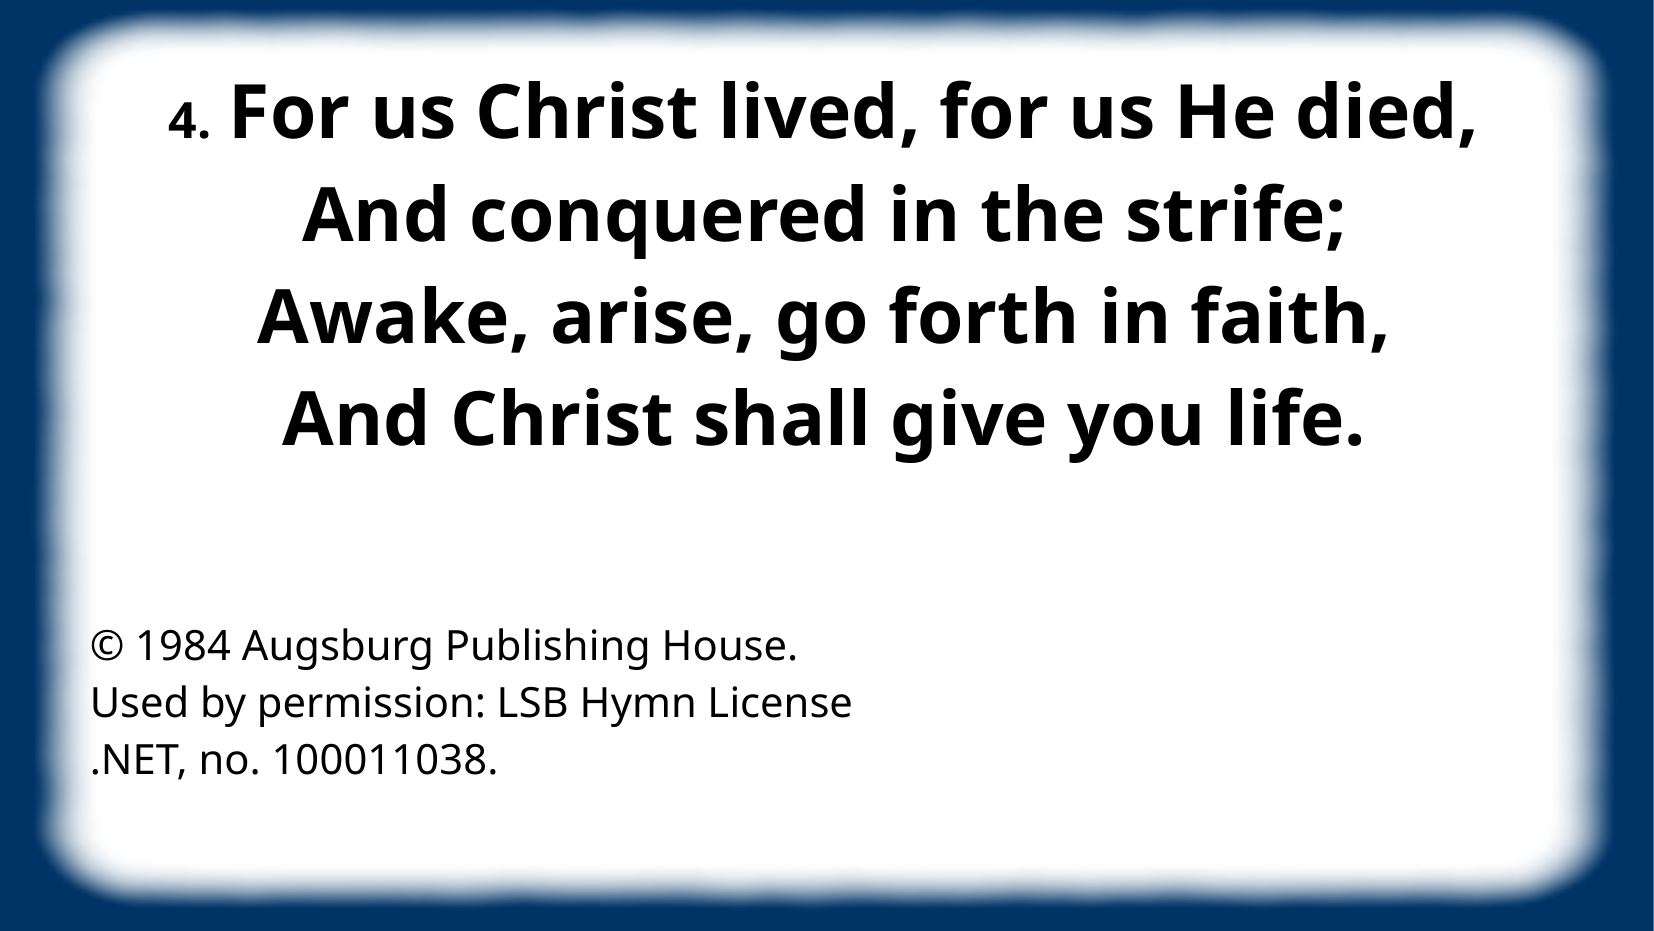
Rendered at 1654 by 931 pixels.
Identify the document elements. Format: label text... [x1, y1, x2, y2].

picture [0, 0, 1654, 931]
text_box 4. For us Christ lived, for us He died, And conquered in the strife; Awake, arise, go forth in faith, And Christ shall give you life. © 1984 Augsburg Publishing House. Used by permission: LSB Hymn License .NET, no. 100011038. [75, 51, 1576, 856]
